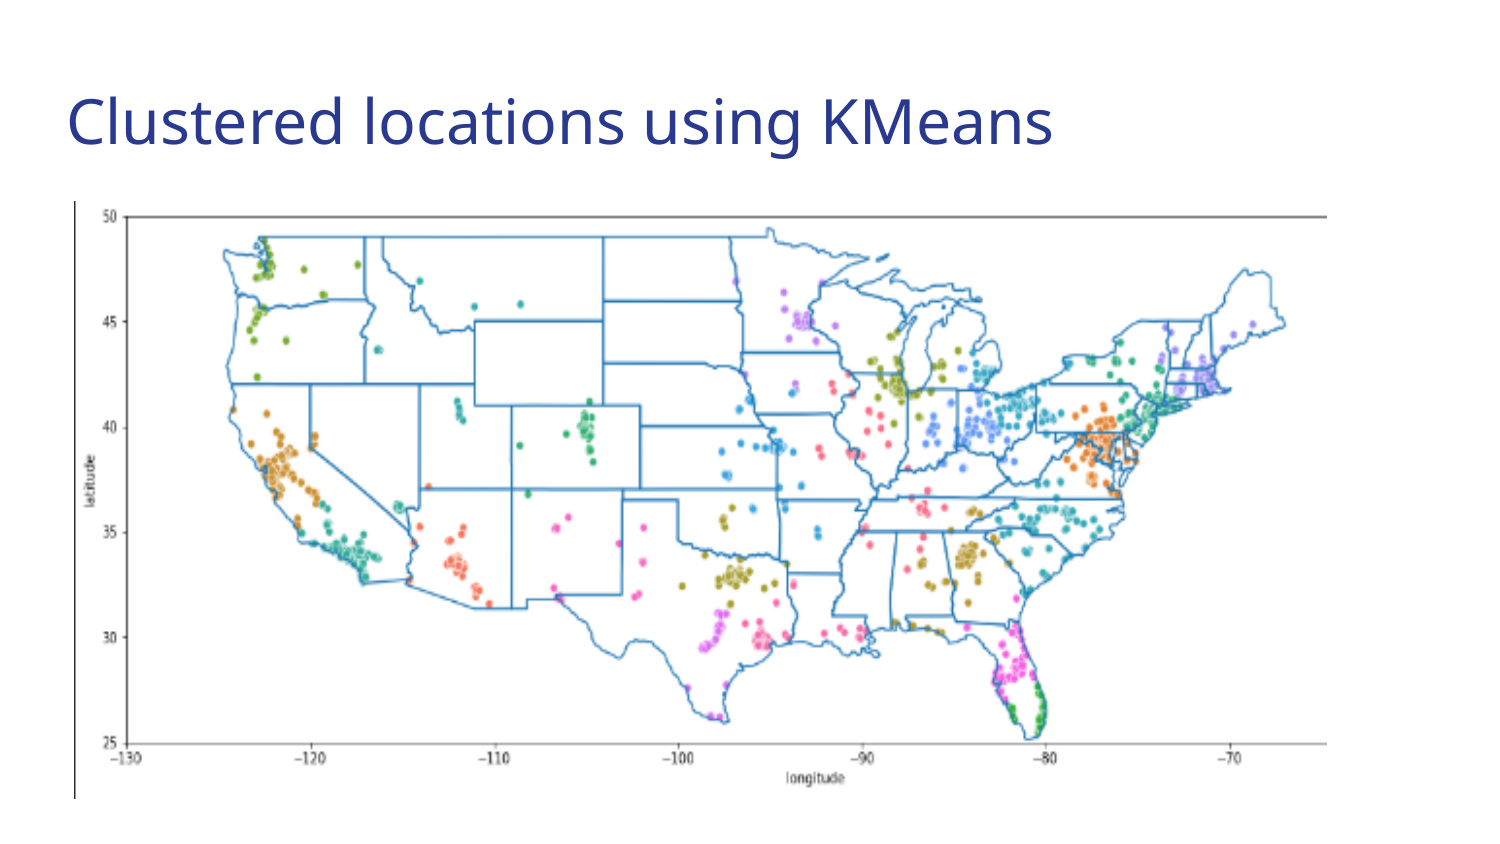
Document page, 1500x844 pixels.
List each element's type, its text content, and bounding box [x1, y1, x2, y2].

picture [74, 201, 1327, 799]
title Clustered locations using KMeans [51, 67, 1449, 167]
